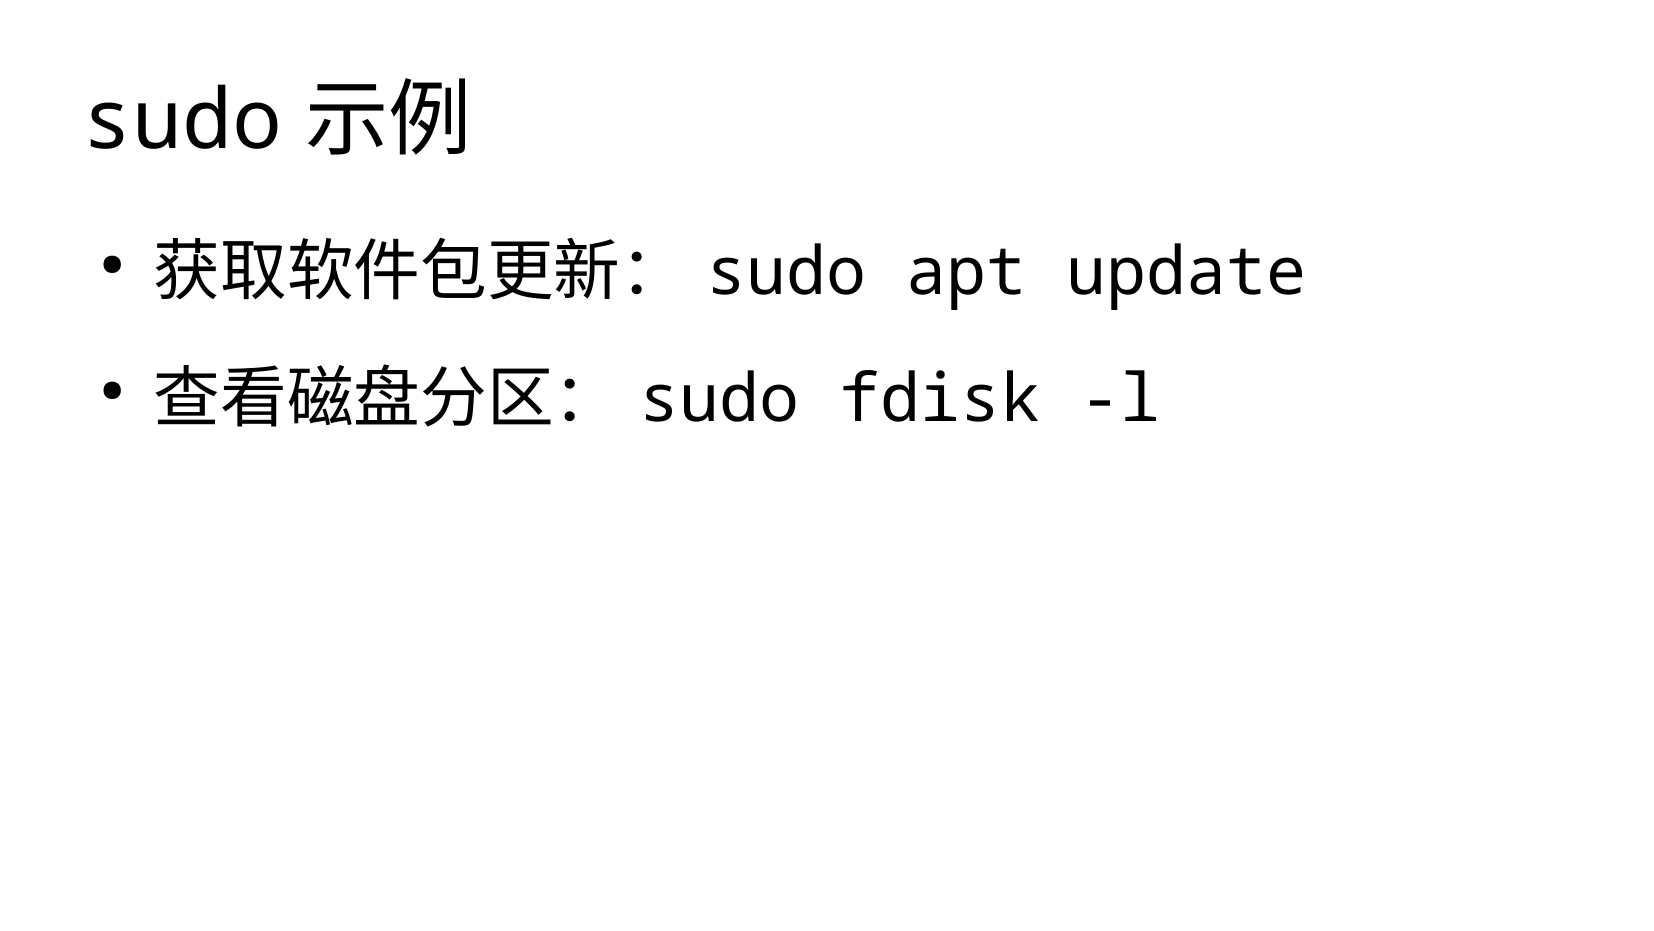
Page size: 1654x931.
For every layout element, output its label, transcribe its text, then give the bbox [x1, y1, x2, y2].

title sudo示例 [82, 37, 1571, 189]
list 获取软件包更新：sudo apt update 查看磁盘分区：sudo fdisk -l [82, 217, 1571, 758]
